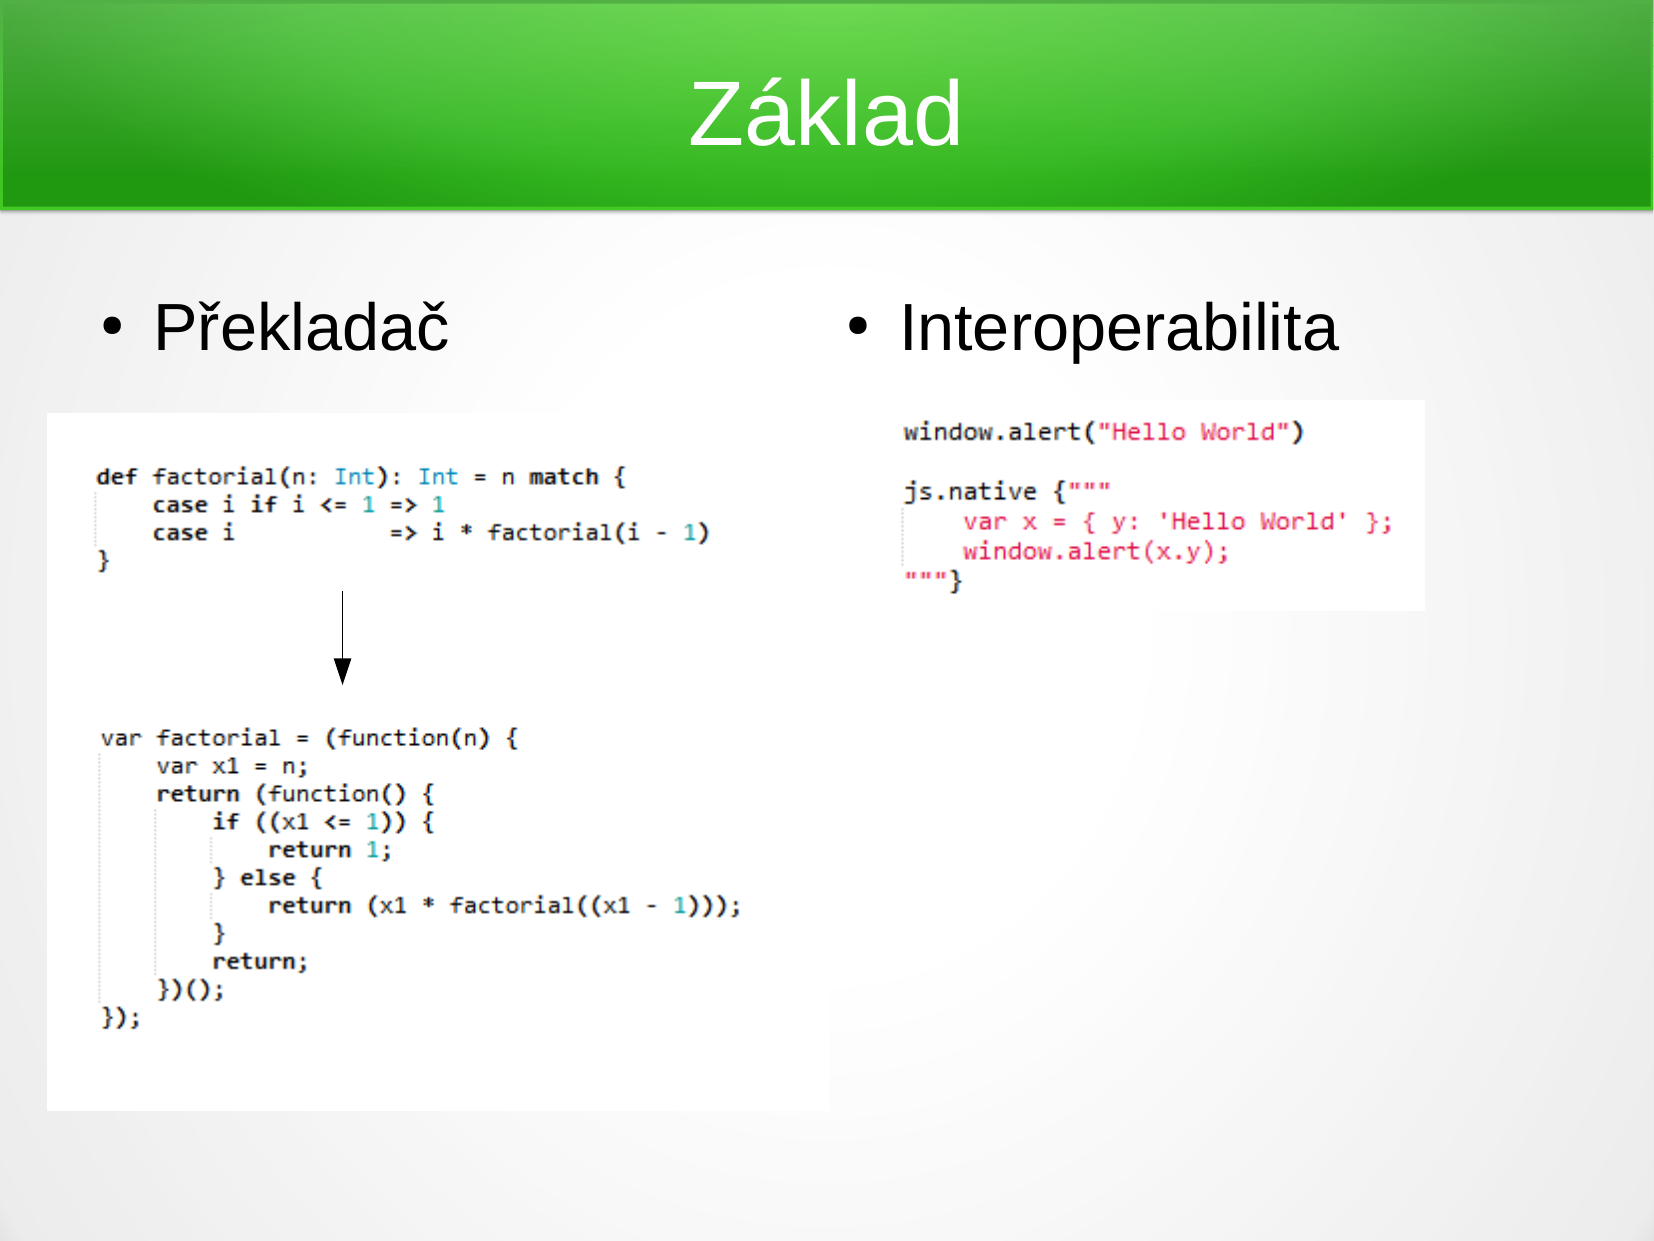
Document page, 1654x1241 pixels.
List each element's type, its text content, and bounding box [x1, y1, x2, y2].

picture [885, 400, 1425, 611]
picture [47, 413, 829, 1111]
list Interoperabilita [828, 290, 1539, 1010]
title Základ [82, 49, 1571, 179]
list Překladač [82, 290, 793, 413]
